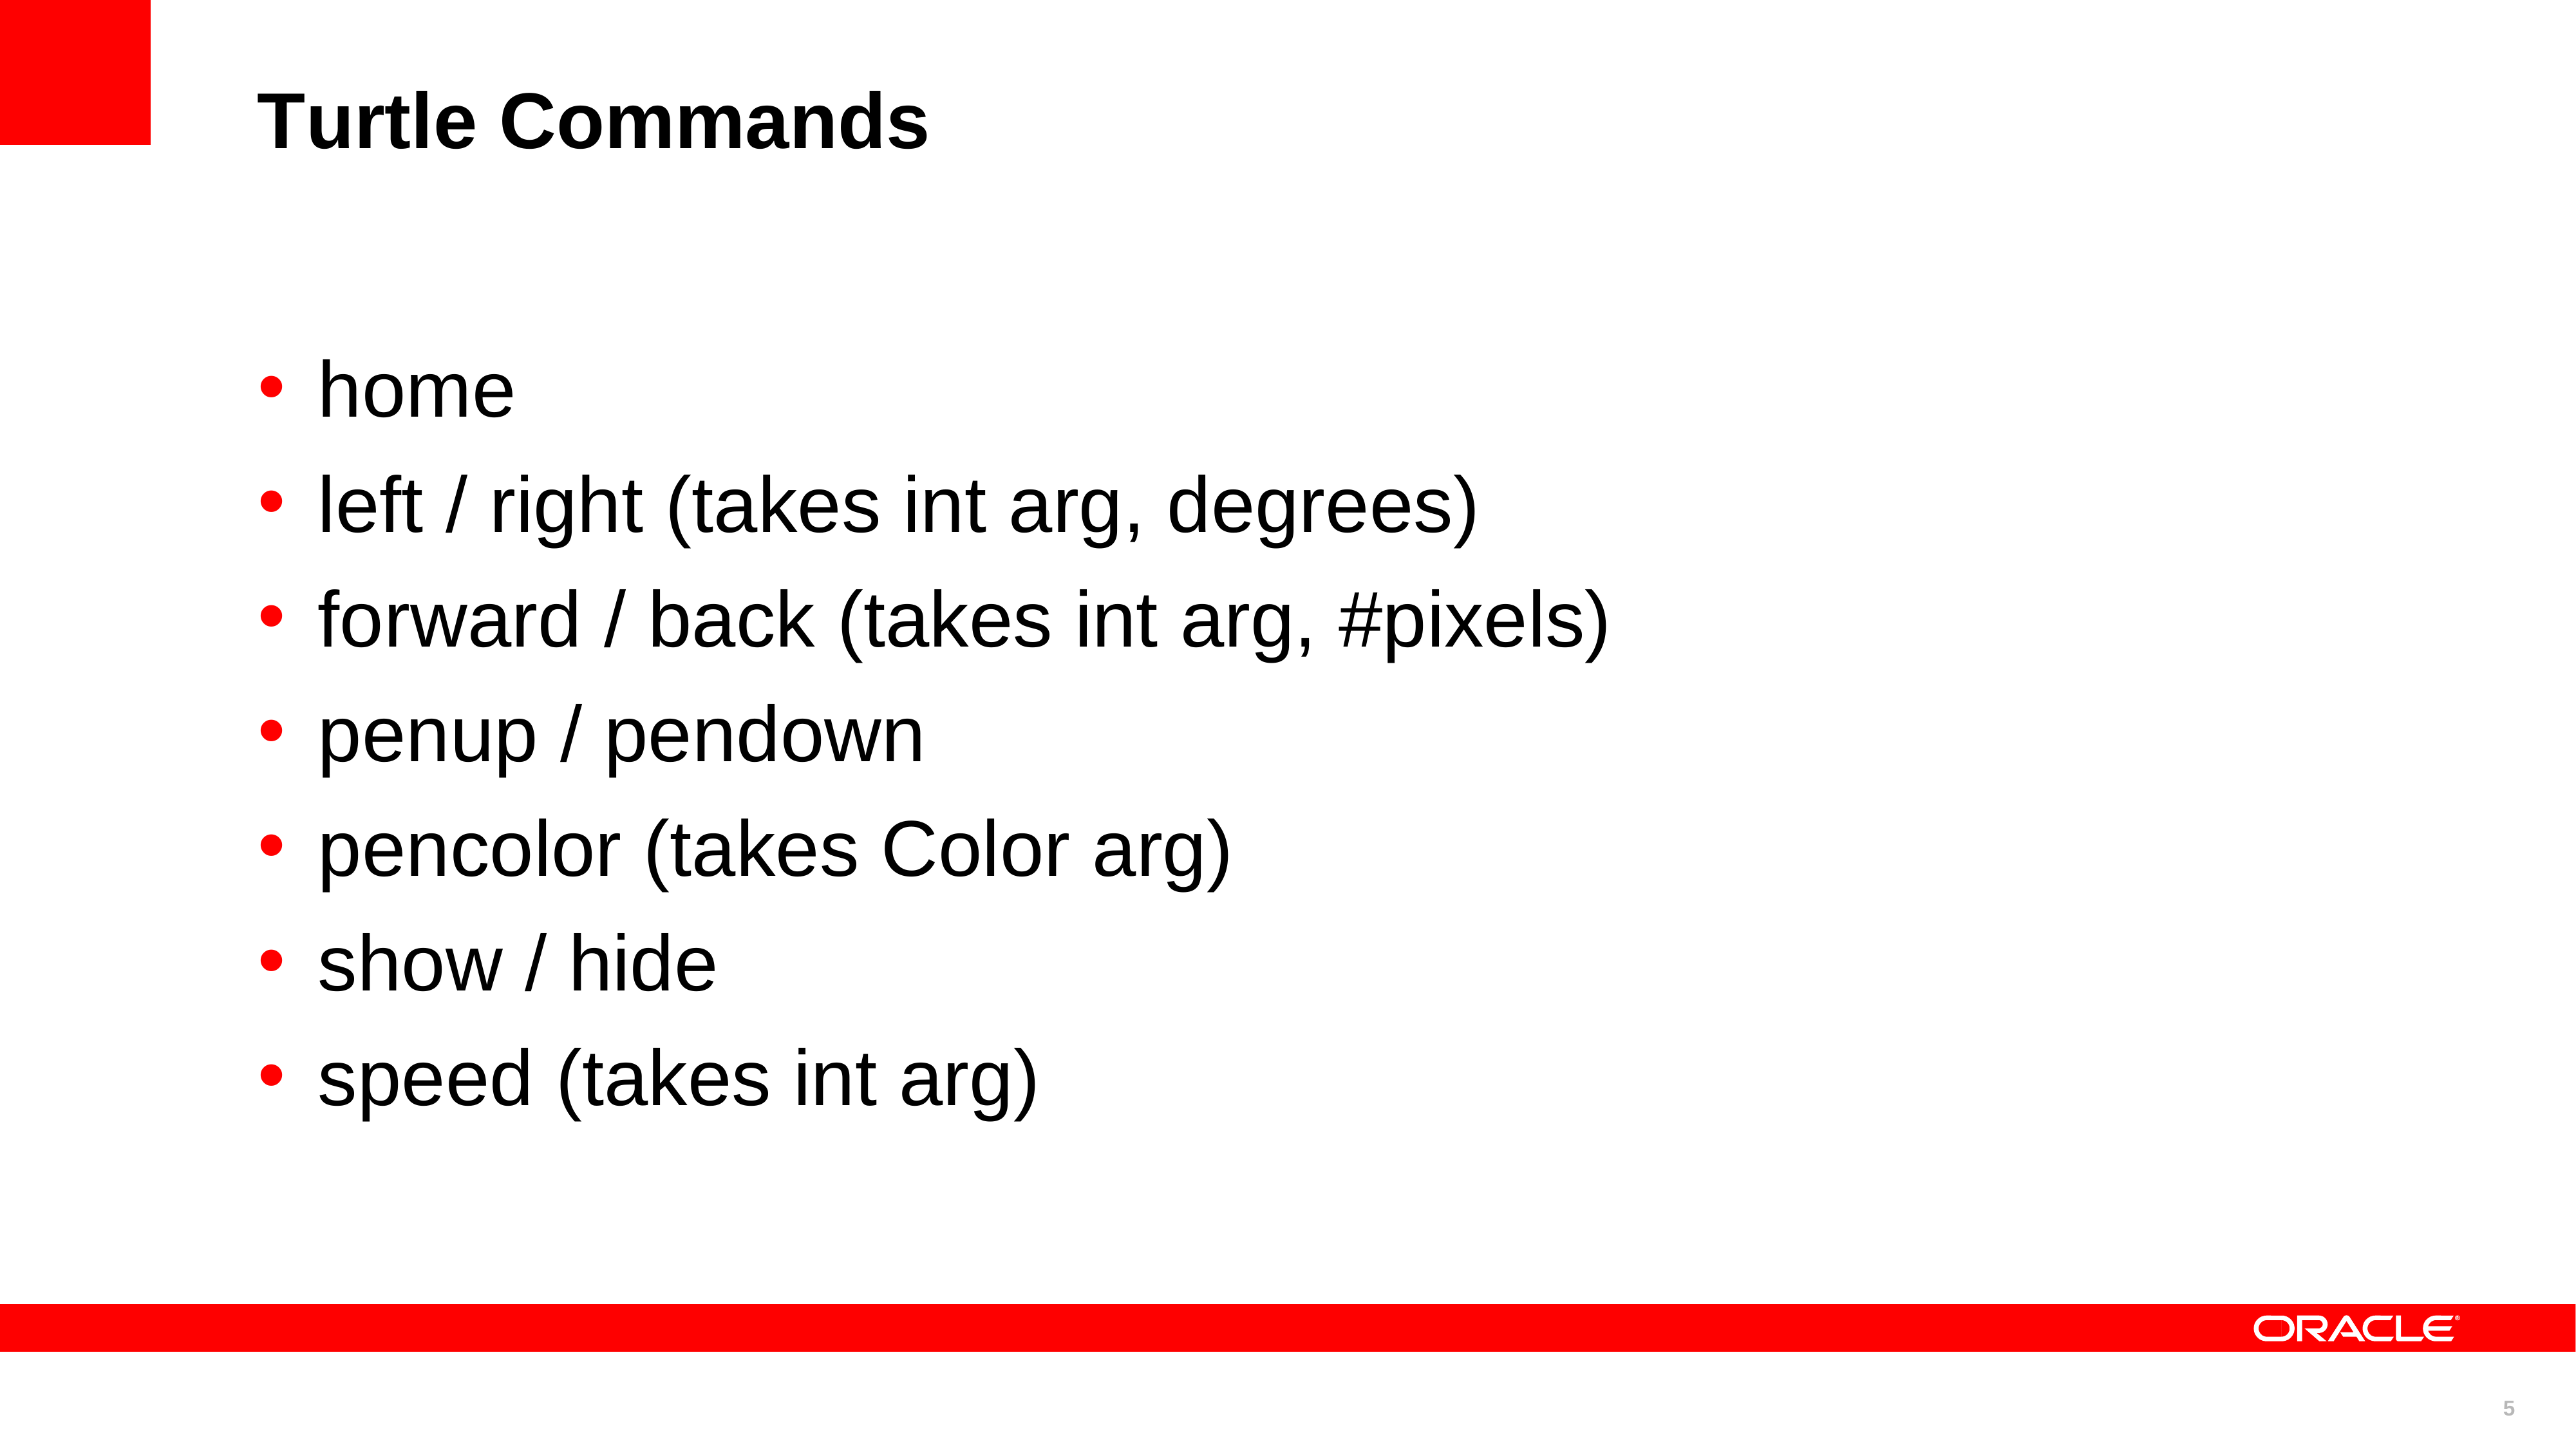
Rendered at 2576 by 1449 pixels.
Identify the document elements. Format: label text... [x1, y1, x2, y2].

picture [0, 0, 151, 145]
picture [0, 1304, 2576, 1352]
title Turtle Commands [257, 69, 2318, 251]
list home left / right (takes int arg, degrees) forward / back (takes int arg, #pixels) penup / pendown pencolor (takes Color arg) show / hide speed (takes int arg) [258, 337, 2318, 1256]
